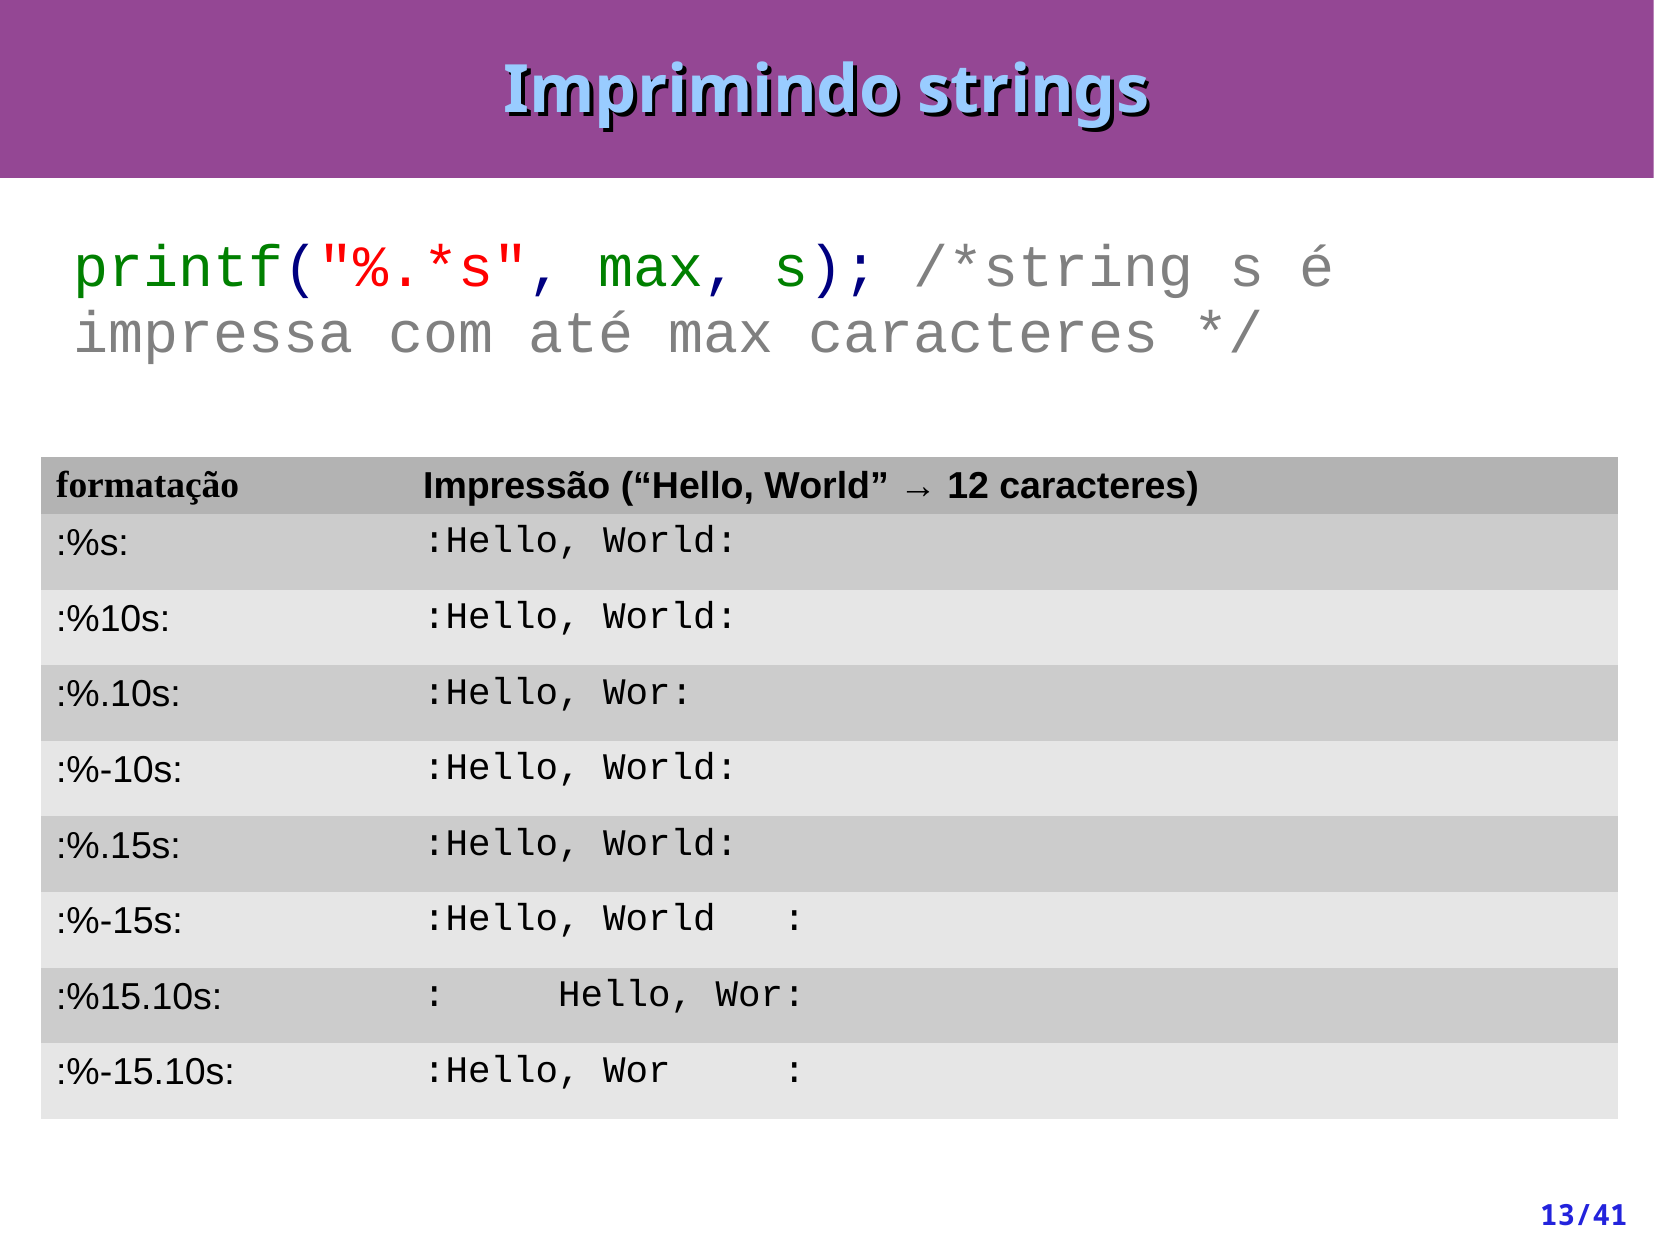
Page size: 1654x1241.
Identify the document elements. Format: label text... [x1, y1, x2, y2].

table_header Impressão (“Hello, World” → 12 caracteres) [408, 457, 1618, 514]
table_cell :%.10s: [41, 665, 408, 741]
table_cell :%-15.10s: [41, 1043, 408, 1119]
table_cell :Hello, Wor: [408, 665, 1618, 741]
table_cell :Hello, World: [408, 741, 1618, 816]
table_header formatação [41, 457, 408, 514]
table_cell :Hello, World: [408, 816, 1618, 892]
text_box printf("%.*s", max, s); /*string s é impressa com até max caracteres */ [59, 230, 1625, 378]
table_cell :Hello, World: [408, 590, 1618, 665]
table_cell :%s: [41, 514, 408, 590]
title Imprimindo strings [82, 0, 1571, 176]
table_cell :Hello, Wor : [408, 1043, 1618, 1119]
table_cell : Hello, Wor: [408, 968, 1618, 1043]
table_cell :%10s: [41, 590, 408, 665]
table_cell :%15.10s: [41, 968, 408, 1043]
table_cell :Hello, World : [408, 892, 1618, 968]
table_cell :%.15s: [41, 816, 408, 892]
table_cell :%-15s: [41, 892, 408, 968]
table_cell :Hello, World: [408, 514, 1618, 590]
table_cell :%-10s: [41, 741, 408, 816]
